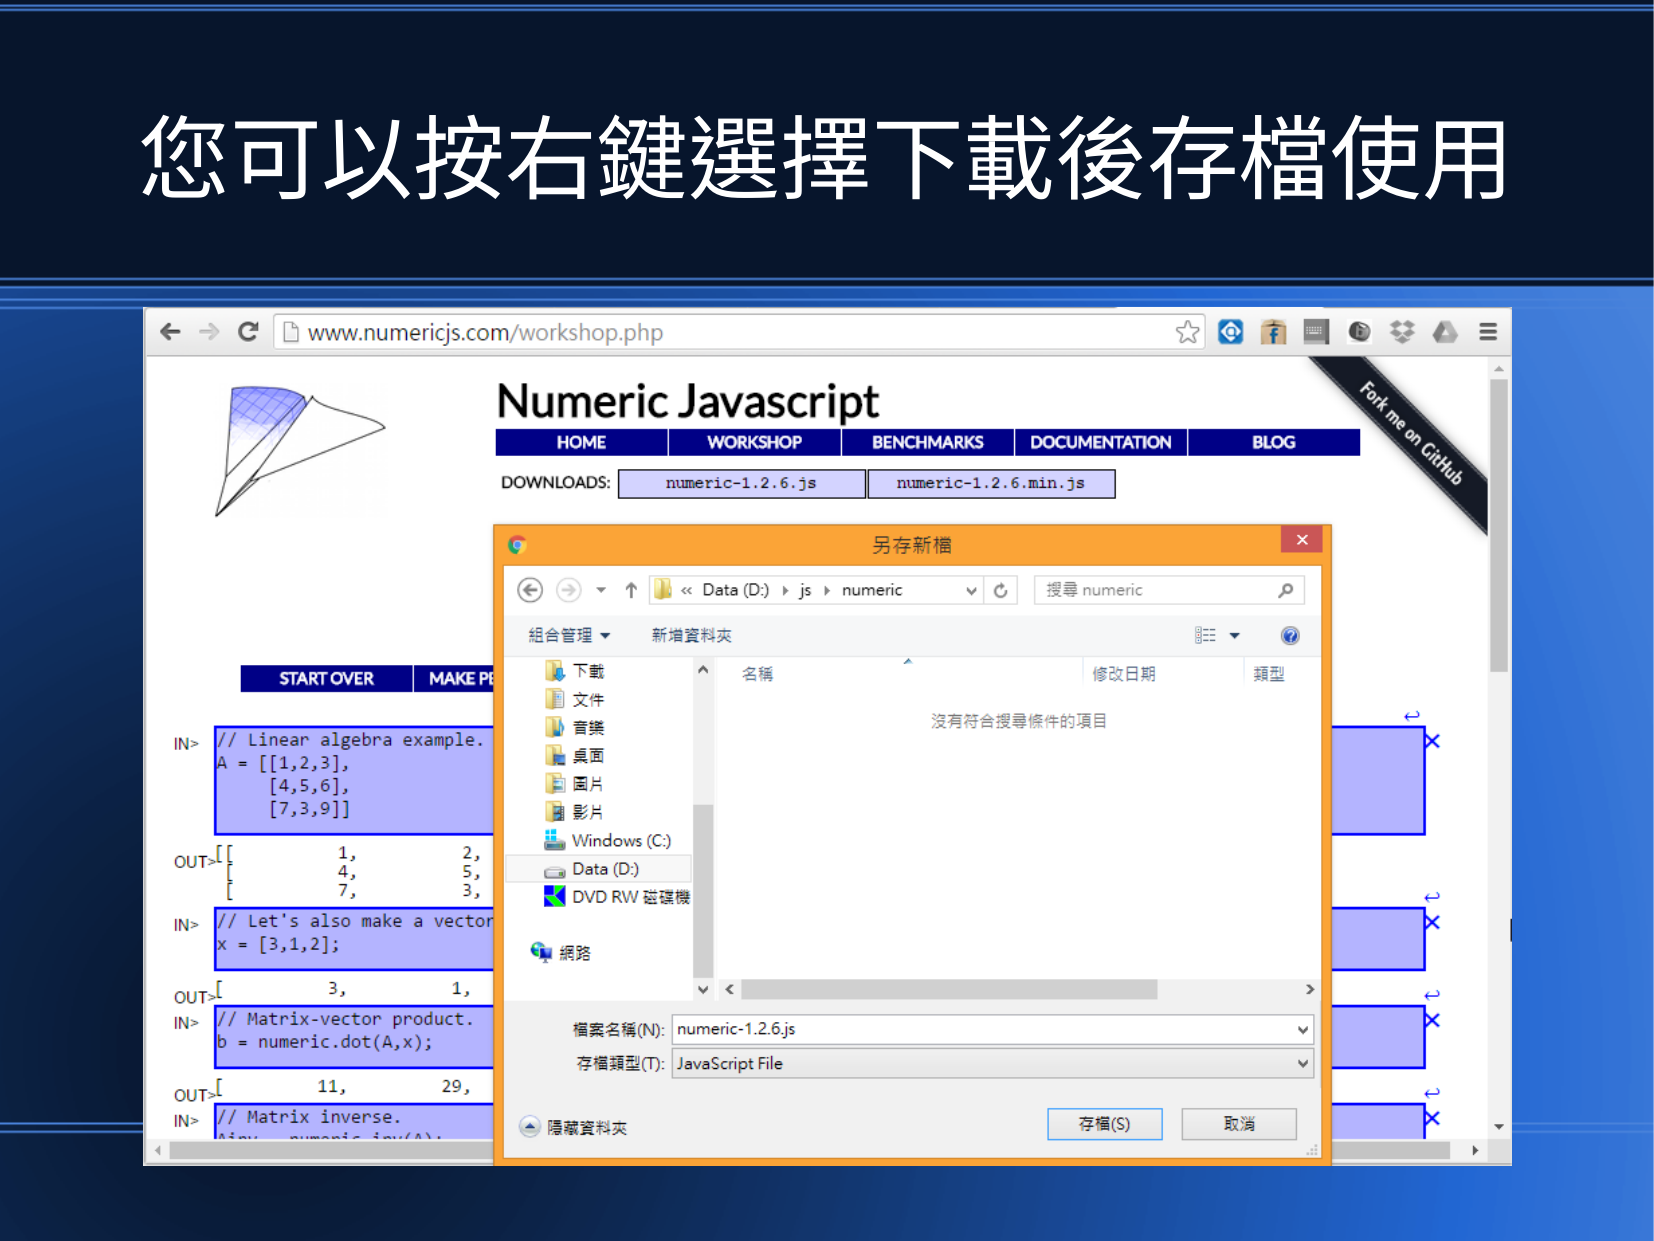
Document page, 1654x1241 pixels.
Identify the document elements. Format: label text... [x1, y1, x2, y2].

picture [0, 0, 1654, 1241]
title 您可以按右鍵選擇下載後存檔使用 [82, 49, 1571, 257]
